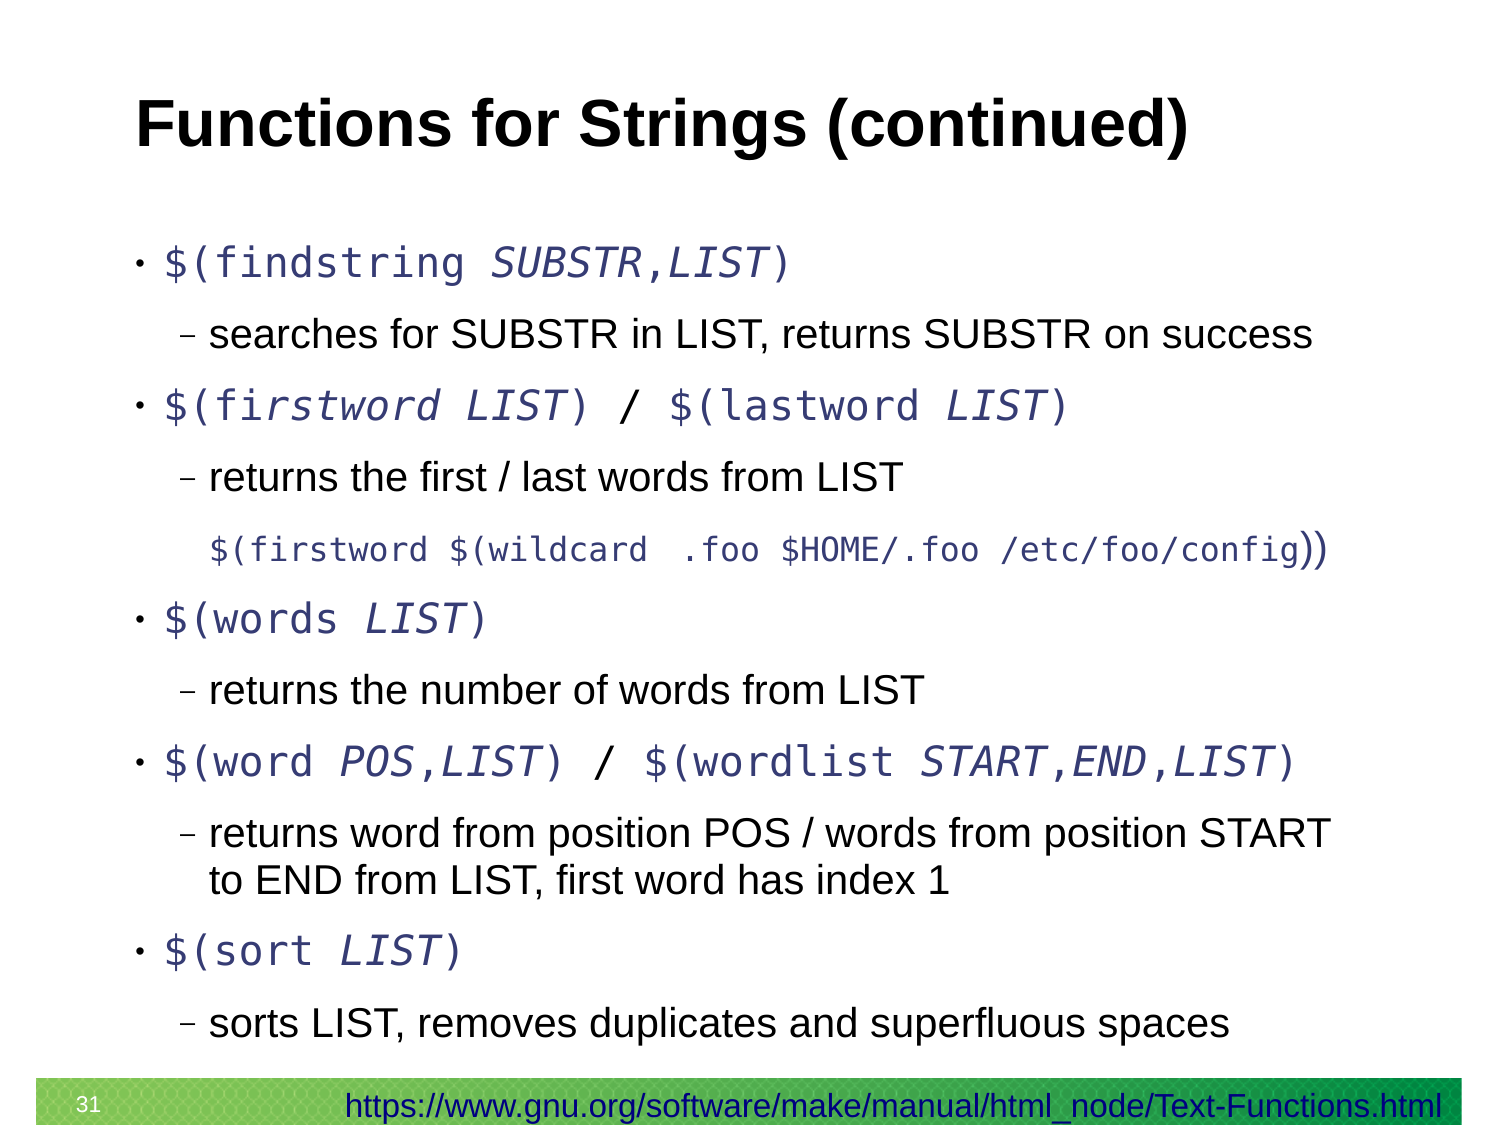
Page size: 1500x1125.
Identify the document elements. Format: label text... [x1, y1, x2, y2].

title Functions for Strings (continued) [135, 41, 1372, 204]
list $(findstring SUBSTR,LIST) searches for SUBSTR in LIST, returns SUBSTR on success $(firstword LIST) / $(lastword LIST) returns the first / last words from LIST $(firstword $(wildcard .foo $HOME/.foo /etc/foo/config)) $(words LIST) returns the number of words from LIST $(word POS,LIST) / $(wordlist START,END,LIST) returns word from position POS / words from position START to END from LIST, first word has index 1 $(sort LIST) sorts LIST, removes duplicates and superfluous spaces [135, 238, 1372, 982]
picture [36, 1078, 1462, 1125]
text_box https://www.gnu.org/software/make/manual/html_node/Text-Functions.html [330, 1080, 1460, 1125]
